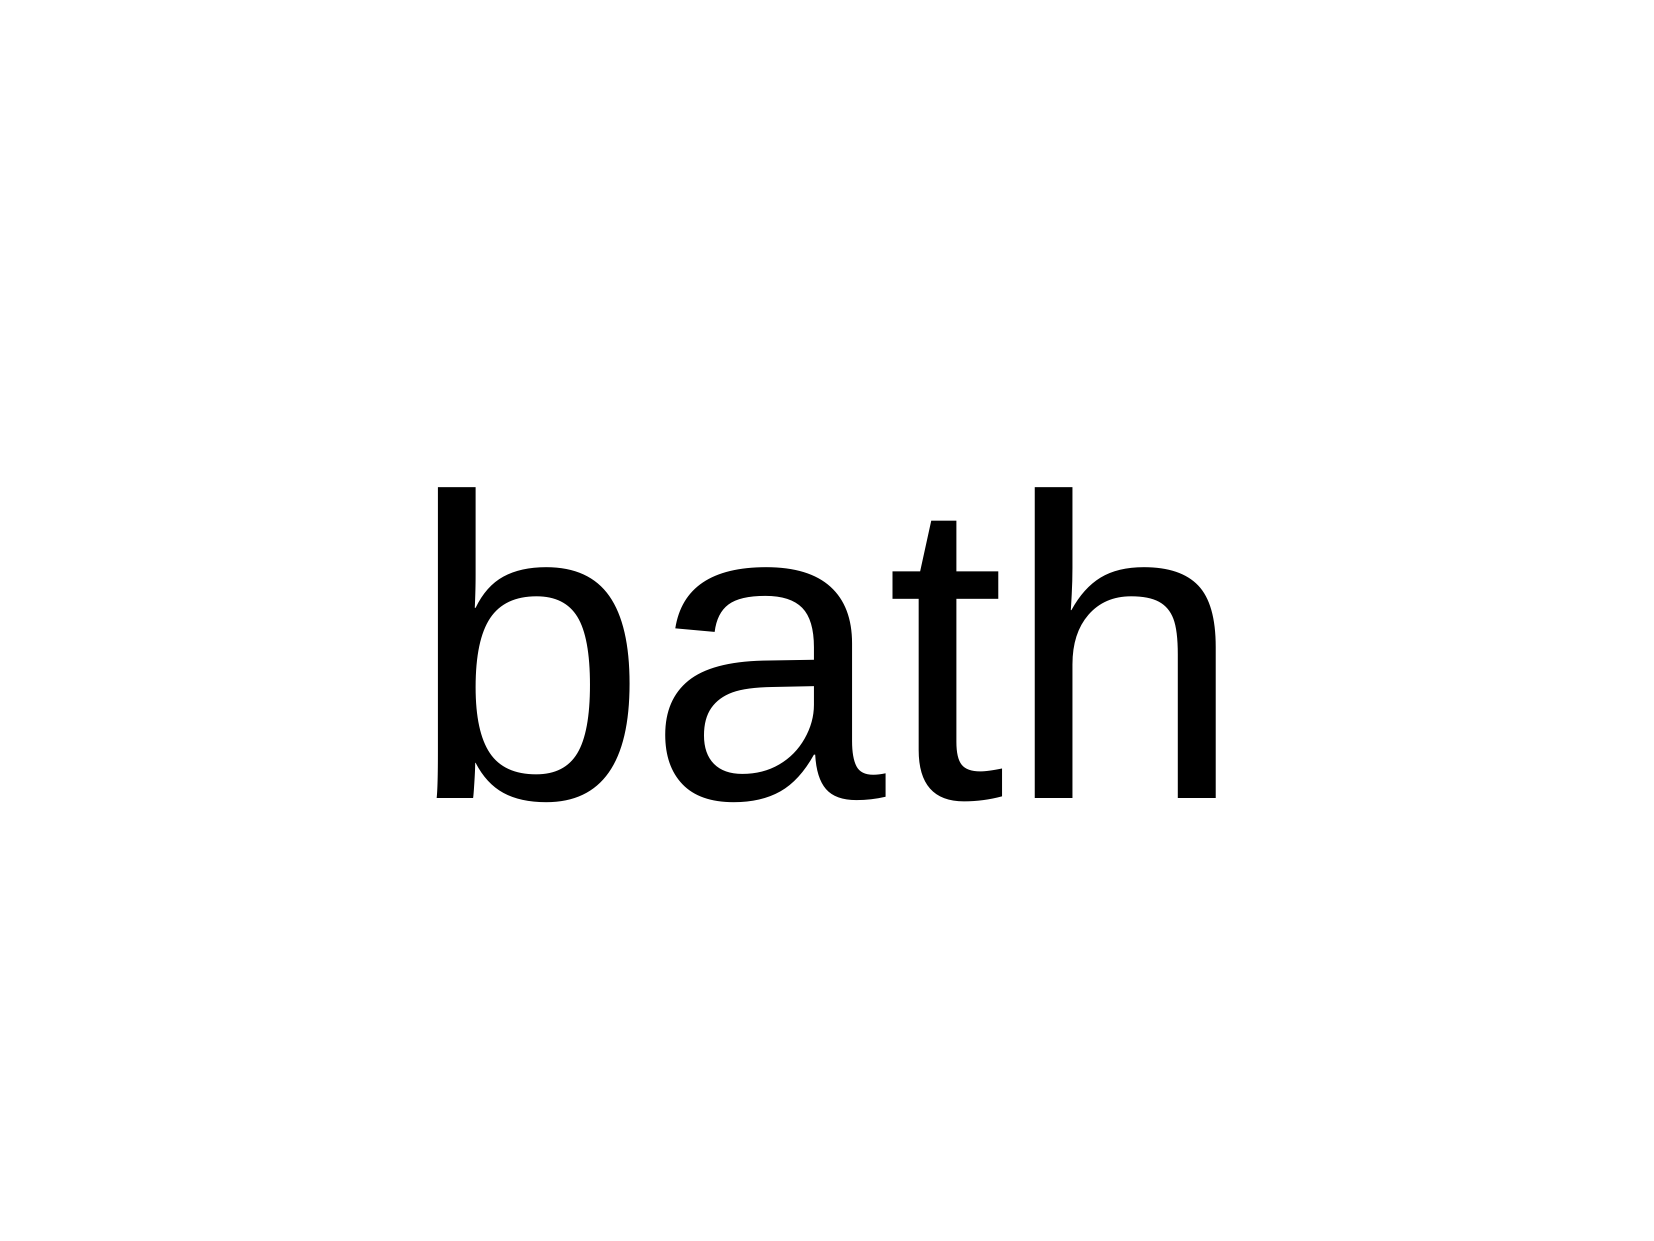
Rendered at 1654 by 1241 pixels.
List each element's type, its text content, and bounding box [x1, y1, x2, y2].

subtitle bath [82, 290, 1571, 1010]
